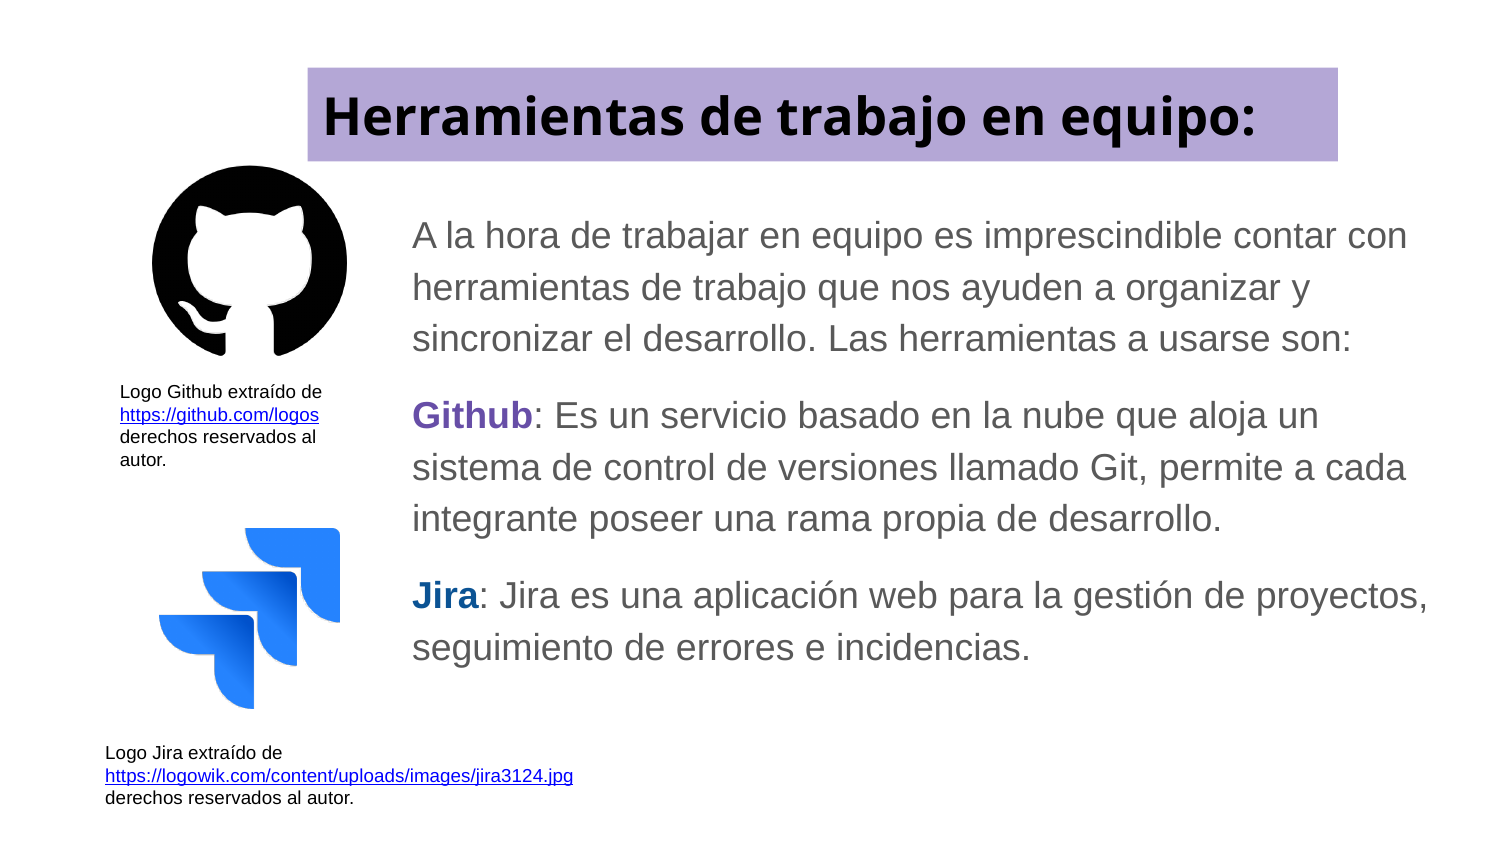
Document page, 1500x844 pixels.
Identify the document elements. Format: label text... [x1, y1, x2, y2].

picture [159, 528, 340, 709]
picture [152, 163, 347, 358]
text_box Logo Github extraído de https://github.com/logos derechos reservados al autor. [104, 365, 381, 486]
text_box Herramientas de trabajo en equipo: [307, 67, 1338, 162]
text_box A la hora de trabajar en equipo es imprescindible contar con herramientas de trabajo que nos ayuden a organizar y sincronizar el desarrollo. Las herramientas a usarse son: Github: Es un servicio basado en la nube que aloja un sistema de control de versiones llamado Git, permite a cada integrante poseer una rama propia de desarrollo. Jira: Jira es una aplicación web para la gestión de proyectos, seguimiento de errores e incidencias. [397, 189, 1449, 709]
text_box Logo Jira extraído de https://logowik.com/content/uploads/images/jira3124.jpg derechos reservados al autor. [90, 726, 653, 824]
